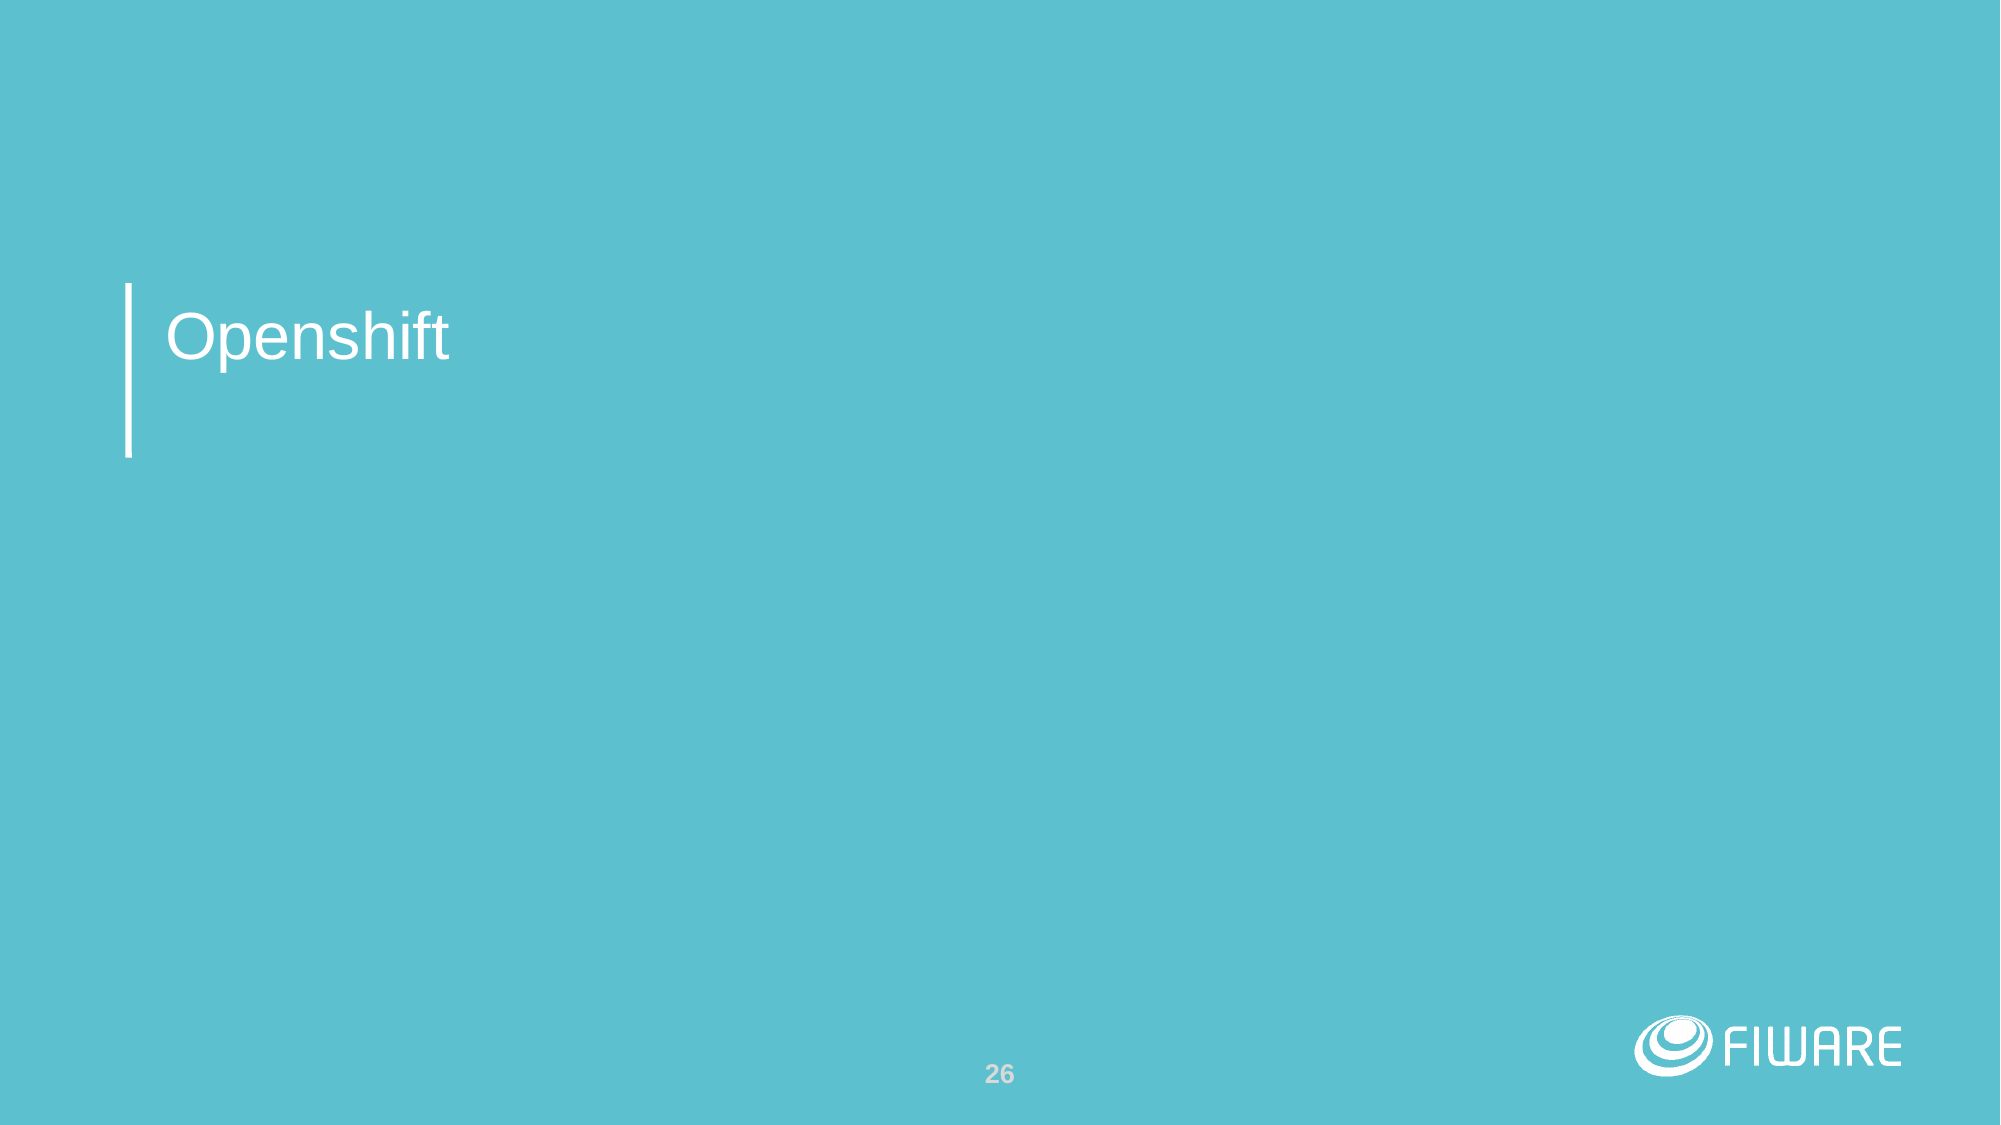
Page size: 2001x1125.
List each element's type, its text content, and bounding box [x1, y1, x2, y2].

title Openshift [150, 277, 1850, 453]
picture [1620, 996, 1919, 1090]
slide_number <número> [887, 1042, 1113, 1103]
